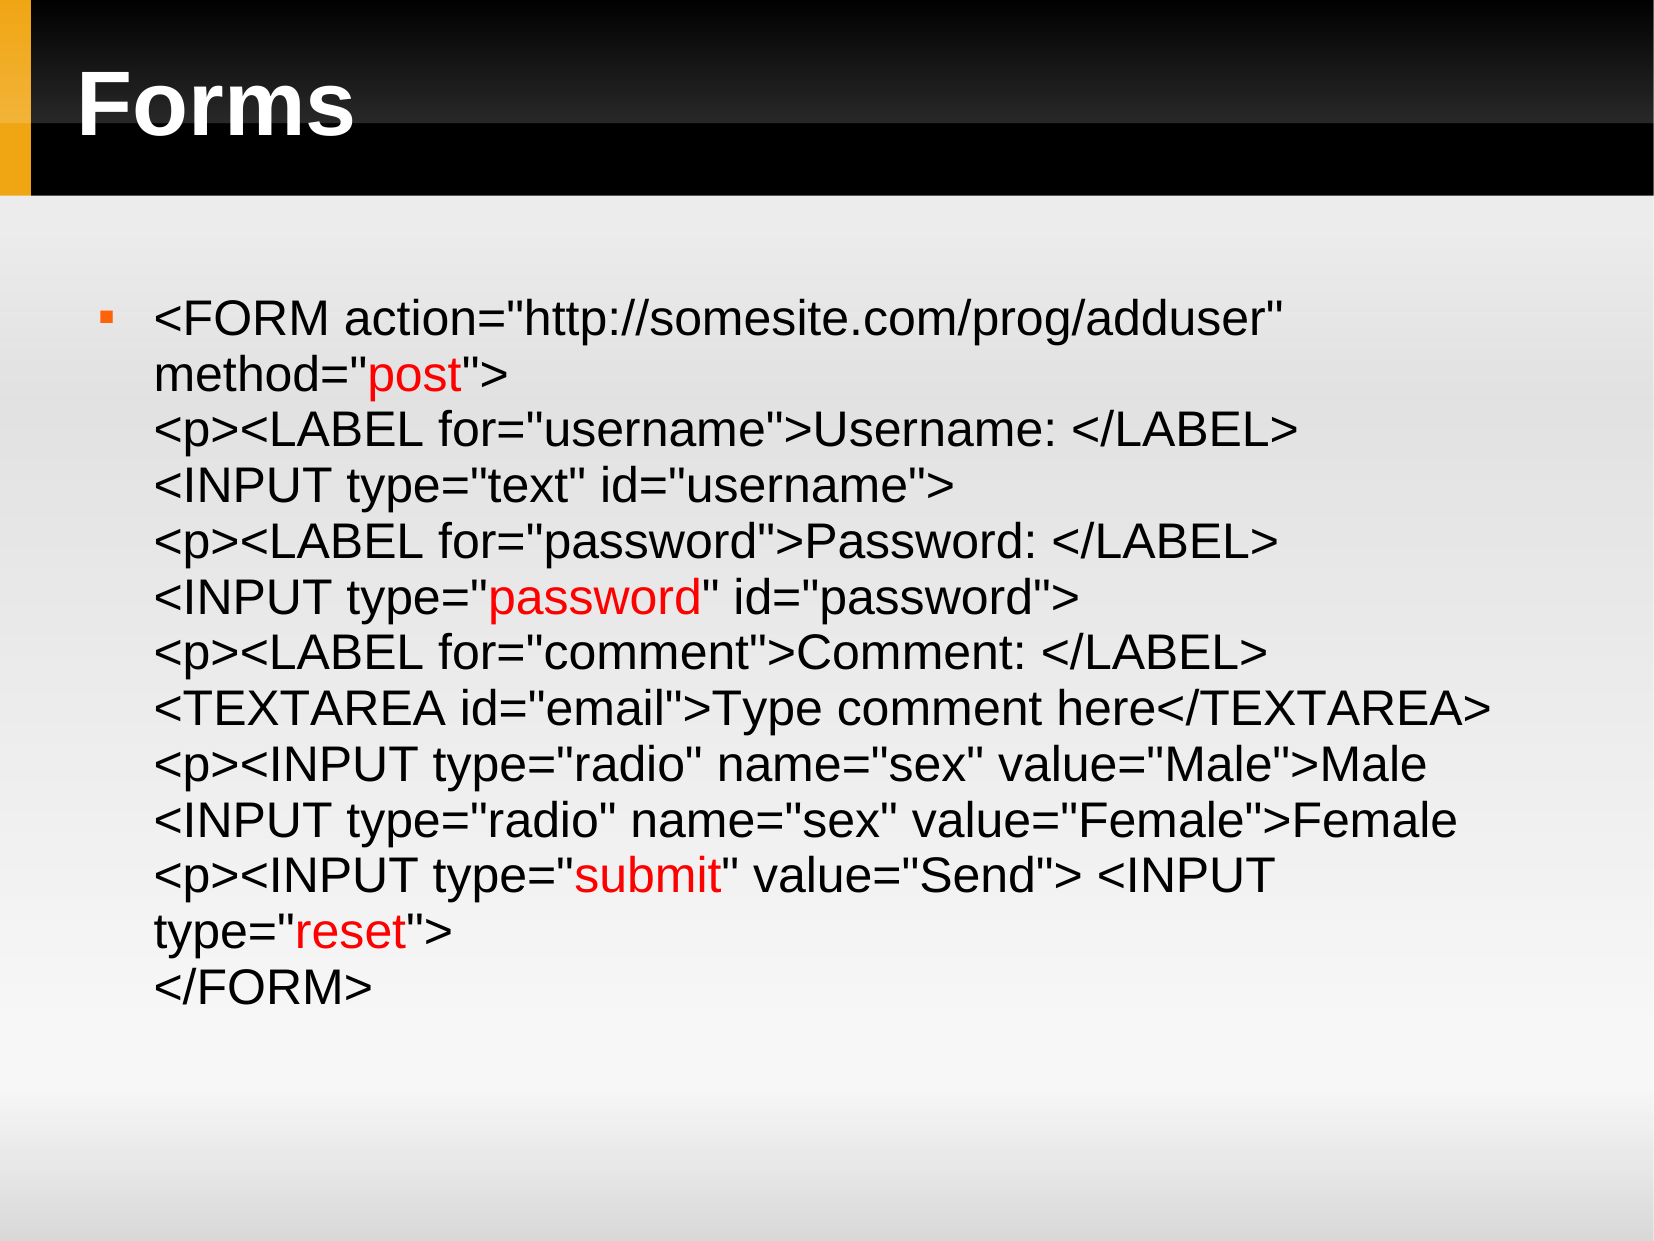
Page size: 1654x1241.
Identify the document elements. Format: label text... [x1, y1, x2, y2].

picture [0, 0, 1654, 1241]
title Forms [76, 0, 1565, 208]
list <FORM action="http://somesite.com/prog/adduser" method="post"> <p><LABEL for="username">Username: </LABEL> <INPUT type="text" id="username"> <p><LABEL for="password">Password: </LABEL> <INPUT type="password" id="password"> <p><LABEL for="comment">Comment: </LABEL> <TEXTAREA id="email">Type comment here</TEXTAREA> <p><INPUT type="radio" name="sex" value="Male">Male <INPUT type="radio" name="sex" value="Female">Female <p><INPUT type="submit" value="Send"> <INPUT type="reset"> </FORM> [82, 290, 1571, 1109]
